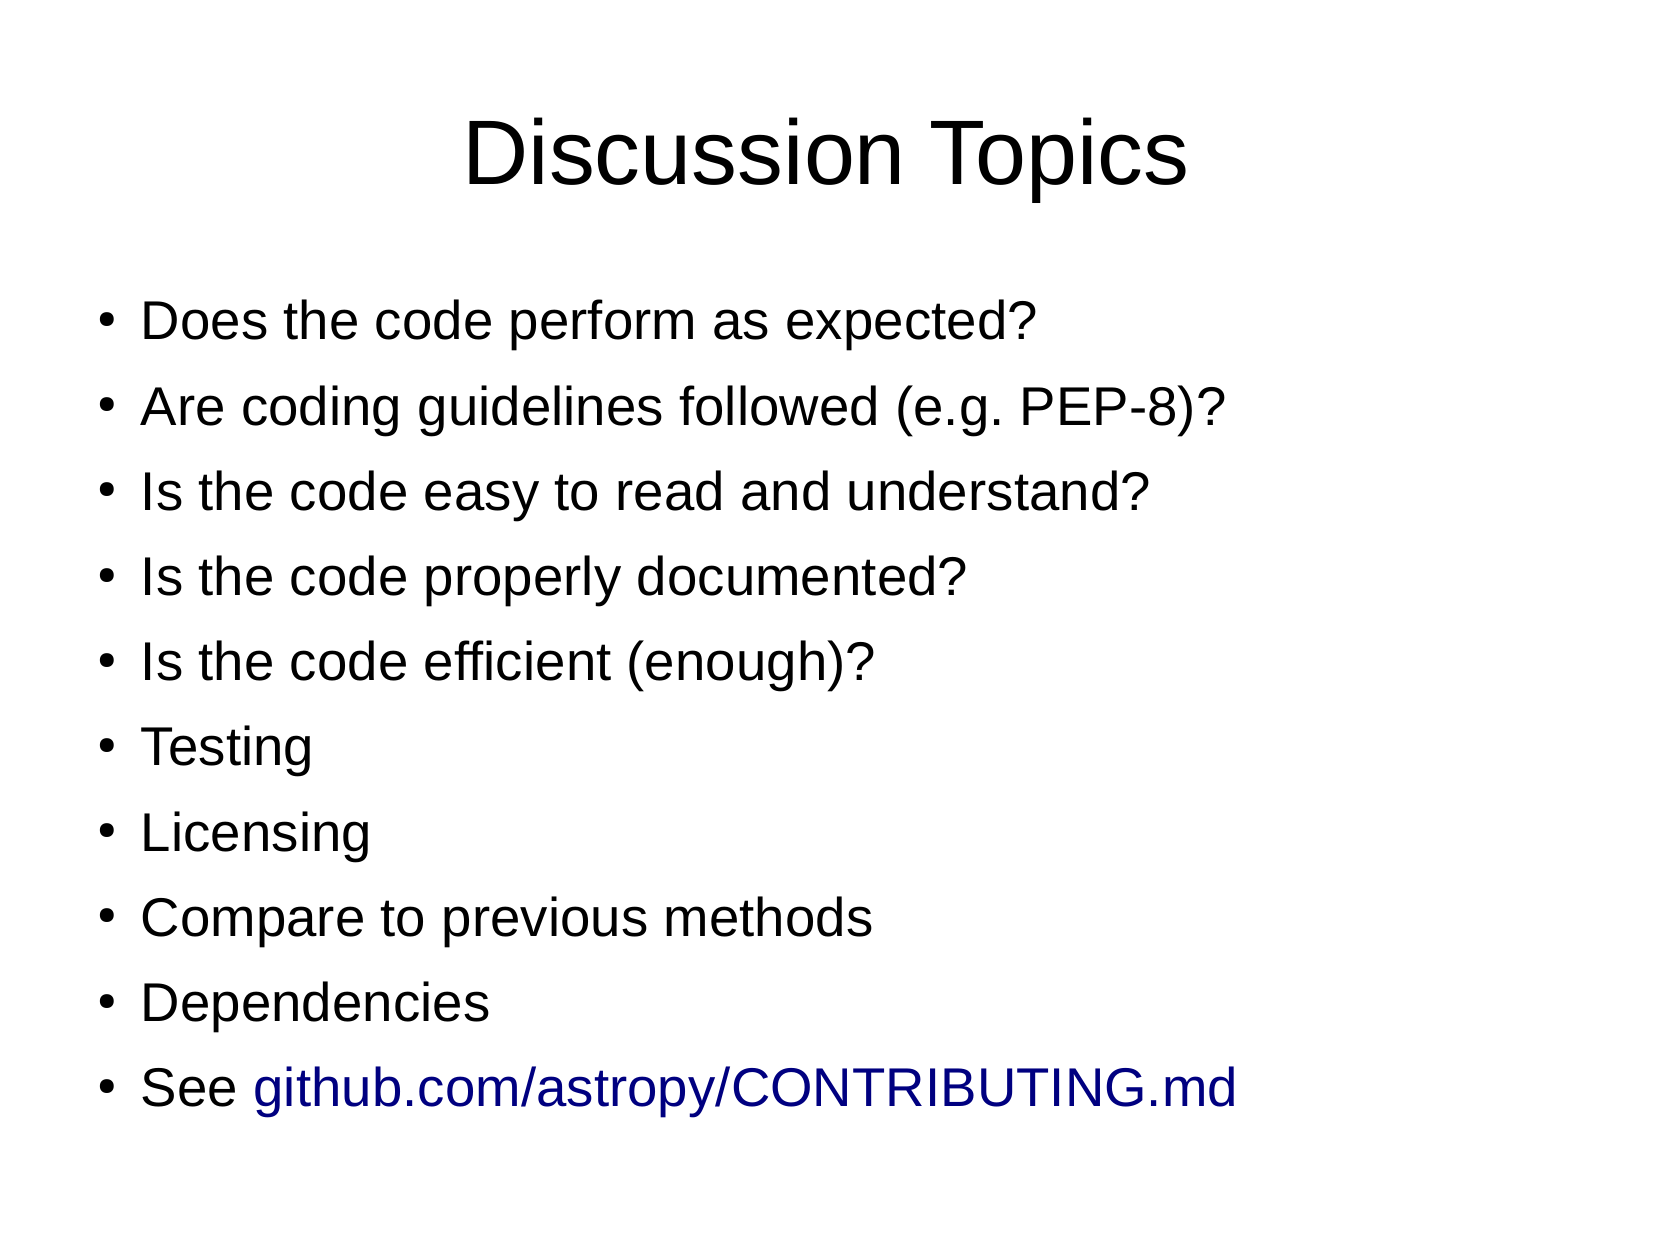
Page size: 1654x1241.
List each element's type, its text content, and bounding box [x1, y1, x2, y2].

list Does the code perform as expected? Are coding guidelines followed (e.g. PEP-8)? Is the code easy to read and understand? Is the code properly documented? Is the code efficient (enough)? Testing Licensing Compare to previous methods Dependencies See github.com/astropy/CONTRIBUTING.md [82, 290, 1571, 1126]
title Discussion Topics [82, 49, 1571, 257]
